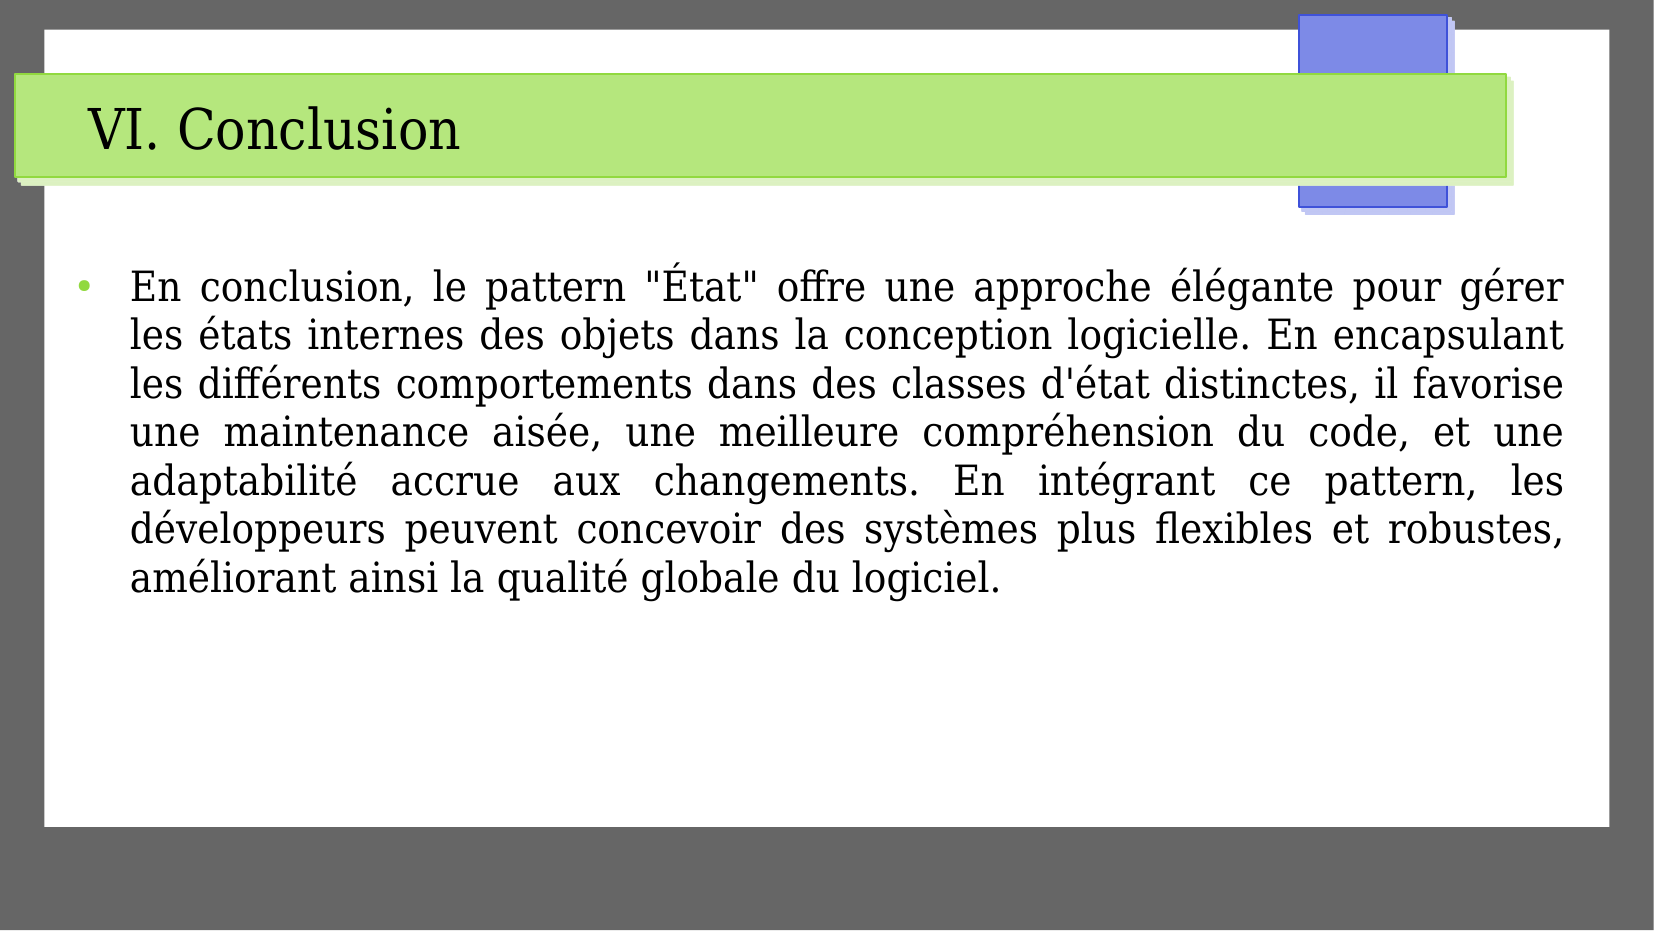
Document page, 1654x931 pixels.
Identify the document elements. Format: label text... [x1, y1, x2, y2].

title VI. Conclusion [88, 16, 1506, 178]
list En conclusion, le pattern "État" offre une approche élégante pour gérer les états internes des objets dans la conception logicielle. En encapsulant les différents comportements dans des classes d'état distinctes, il favorise une maintenance aisée, une meilleure compréhension du code, et une adaptabilité accrue aux changements. En intégrant ce pattern, les développeurs peuvent concevoir des systèmes plus flexibles et robustes, améliorant ainsi la qualité globale du logiciel. [59, 191, 1565, 827]
